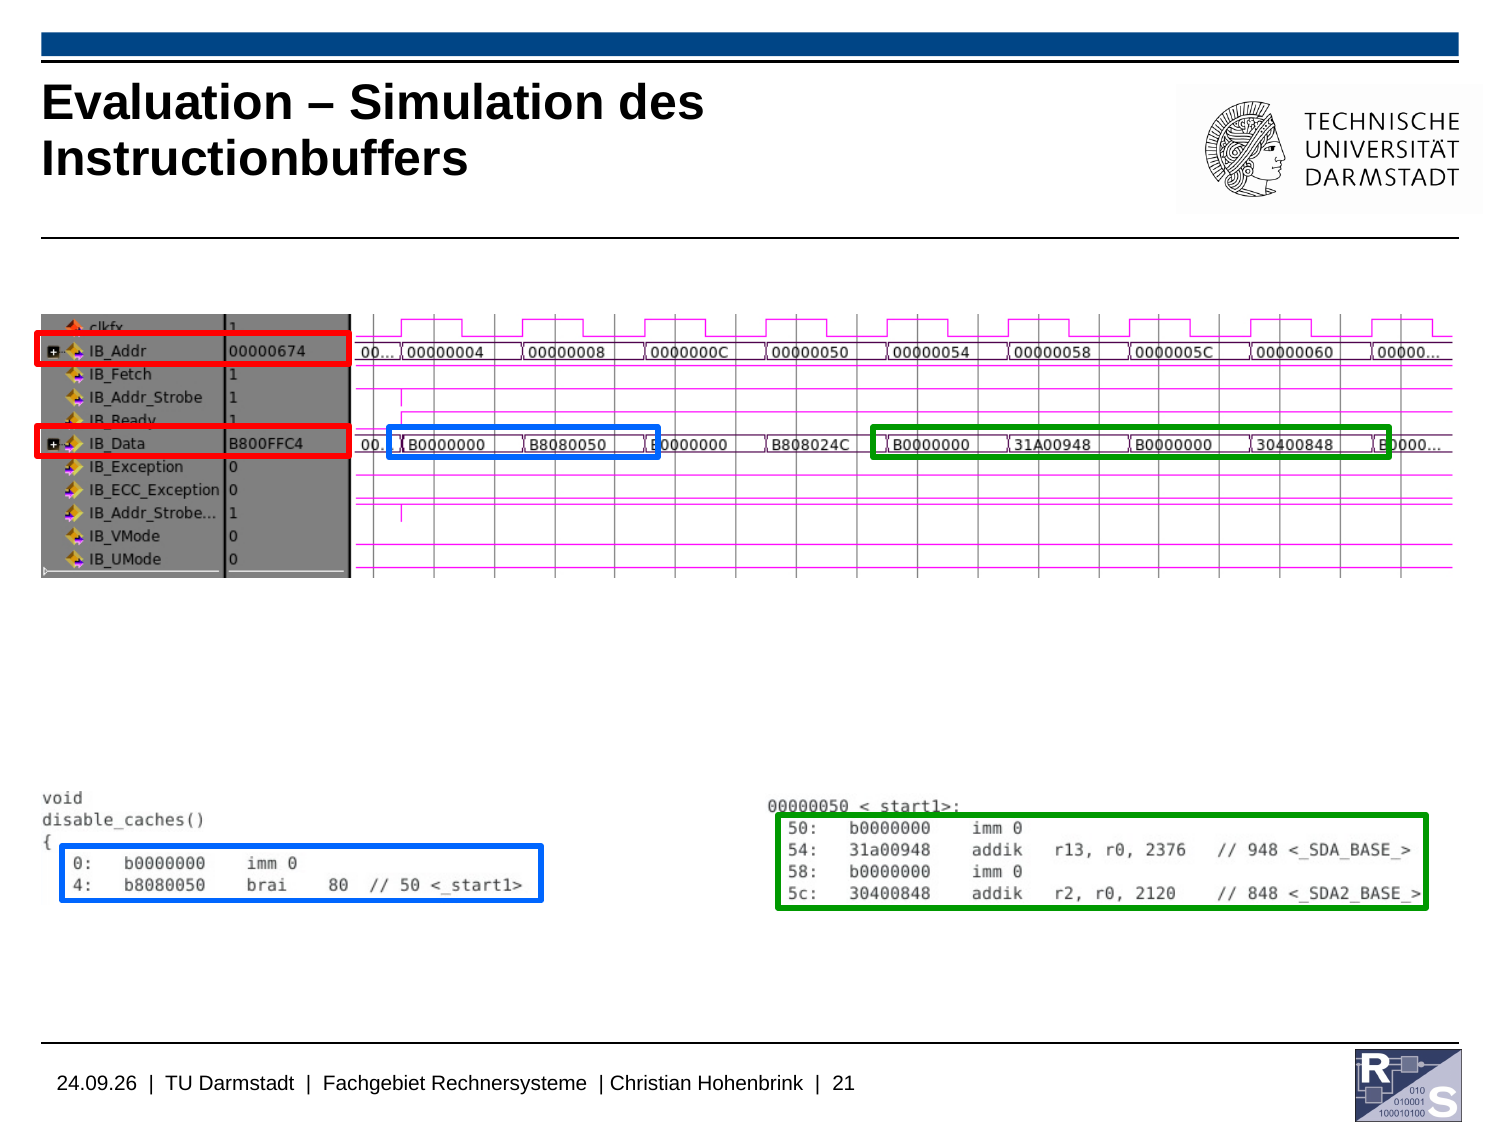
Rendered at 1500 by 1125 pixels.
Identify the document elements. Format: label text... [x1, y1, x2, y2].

picture [41, 336, 346, 361]
picture [41, 791, 731, 905]
picture [1355, 1049, 1462, 1122]
picture [781, 818, 1423, 903]
title Evaluation – Simulation des Instructionbuffers [41, 55, 1131, 206]
picture [41, 429, 346, 453]
picture [41, 314, 1455, 578]
picture [765, 793, 1456, 903]
